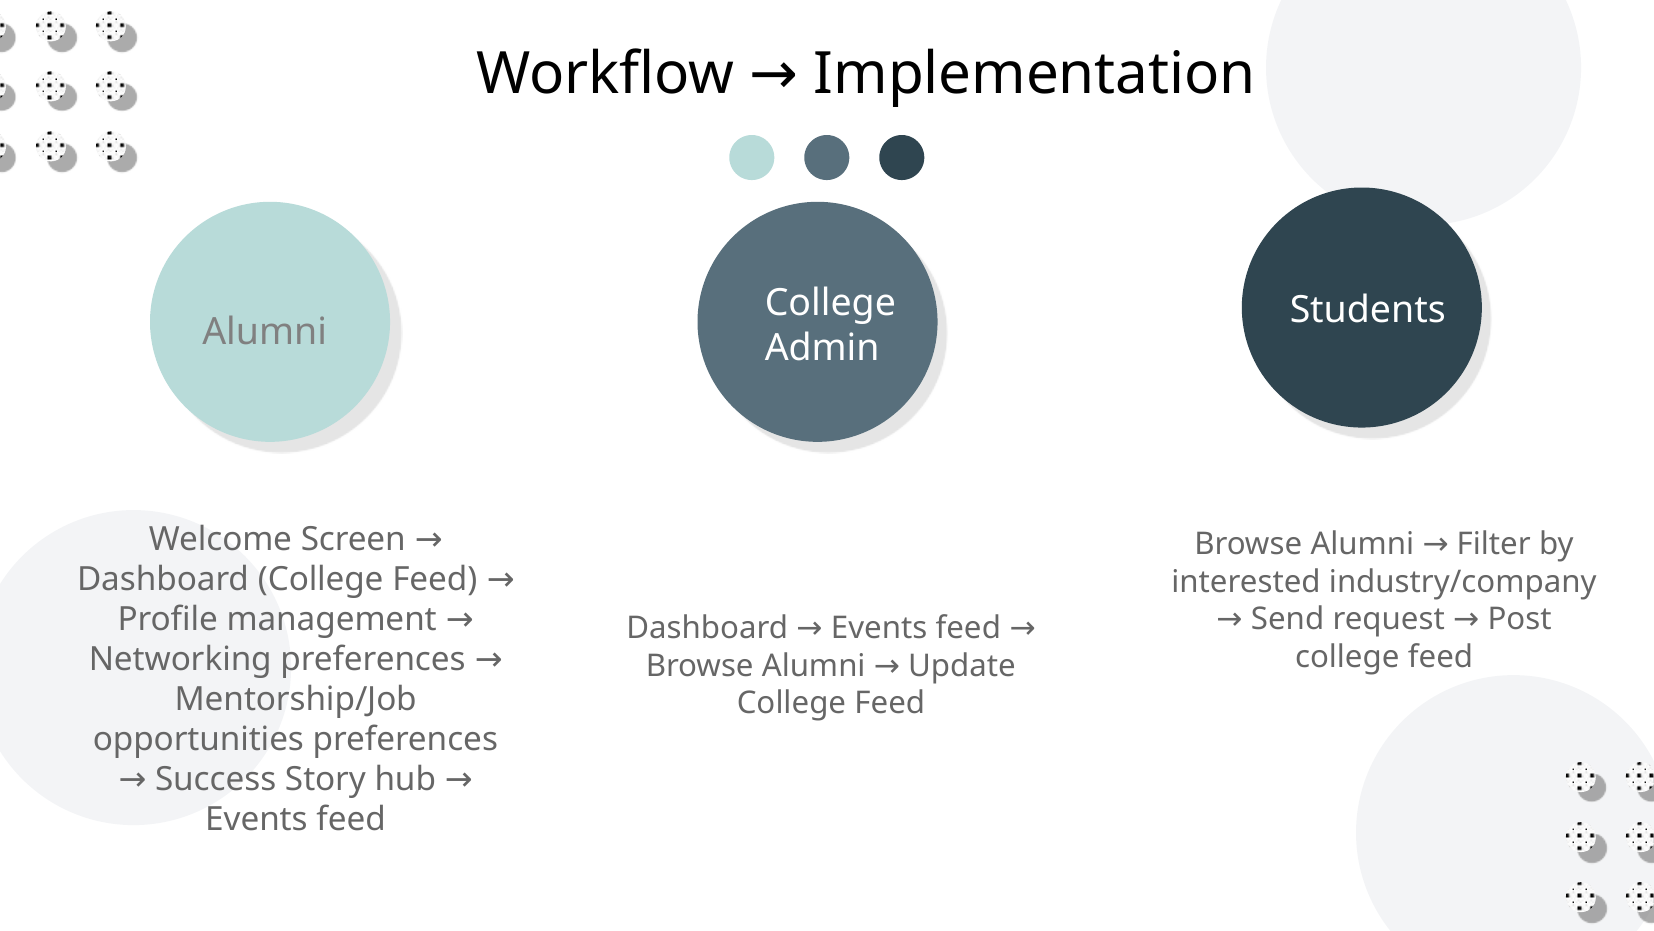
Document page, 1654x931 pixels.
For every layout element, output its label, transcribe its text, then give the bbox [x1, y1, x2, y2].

text_box [1241, 187, 1482, 428]
picture [1565, 822, 1596, 853]
text_box Dashboard → Events feed → Browse Alumni → Update College Feed [600, 600, 1063, 872]
picture [1565, 882, 1596, 913]
picture [0, 74, 6, 99]
picture [35, 11, 66, 42]
text_box [879, 135, 925, 181]
picture [1570, 788, 1592, 793]
picture [0, 134, 7, 159]
picture [1625, 822, 1654, 853]
picture [95, 11, 126, 42]
text_box [150, 201, 391, 442]
picture [0, 14, 6, 39]
picture [95, 131, 127, 162]
picture [35, 71, 66, 102]
text_box Welcome Screen → Dashboard (College Feed) → Profile management → Networking preferences → Mentorship/Job opportunities preferences → Success Story hub → Events feed [60, 510, 532, 845]
text_box [729, 135, 775, 181]
picture [1625, 762, 1654, 793]
picture [1625, 882, 1654, 913]
text_box [804, 135, 850, 181]
text_box College Admin [750, 270, 912, 376]
picture [35, 131, 67, 162]
text_box Students [1275, 277, 1461, 338]
text_box Browse Alumni → Filter by interested industry/company → Send request → Post college feed [1156, 516, 1613, 788]
text_box Alumni [187, 300, 343, 360]
text_box [697, 201, 938, 442]
text_box Workflow → Implementation [382, 27, 1351, 113]
picture [95, 71, 126, 102]
